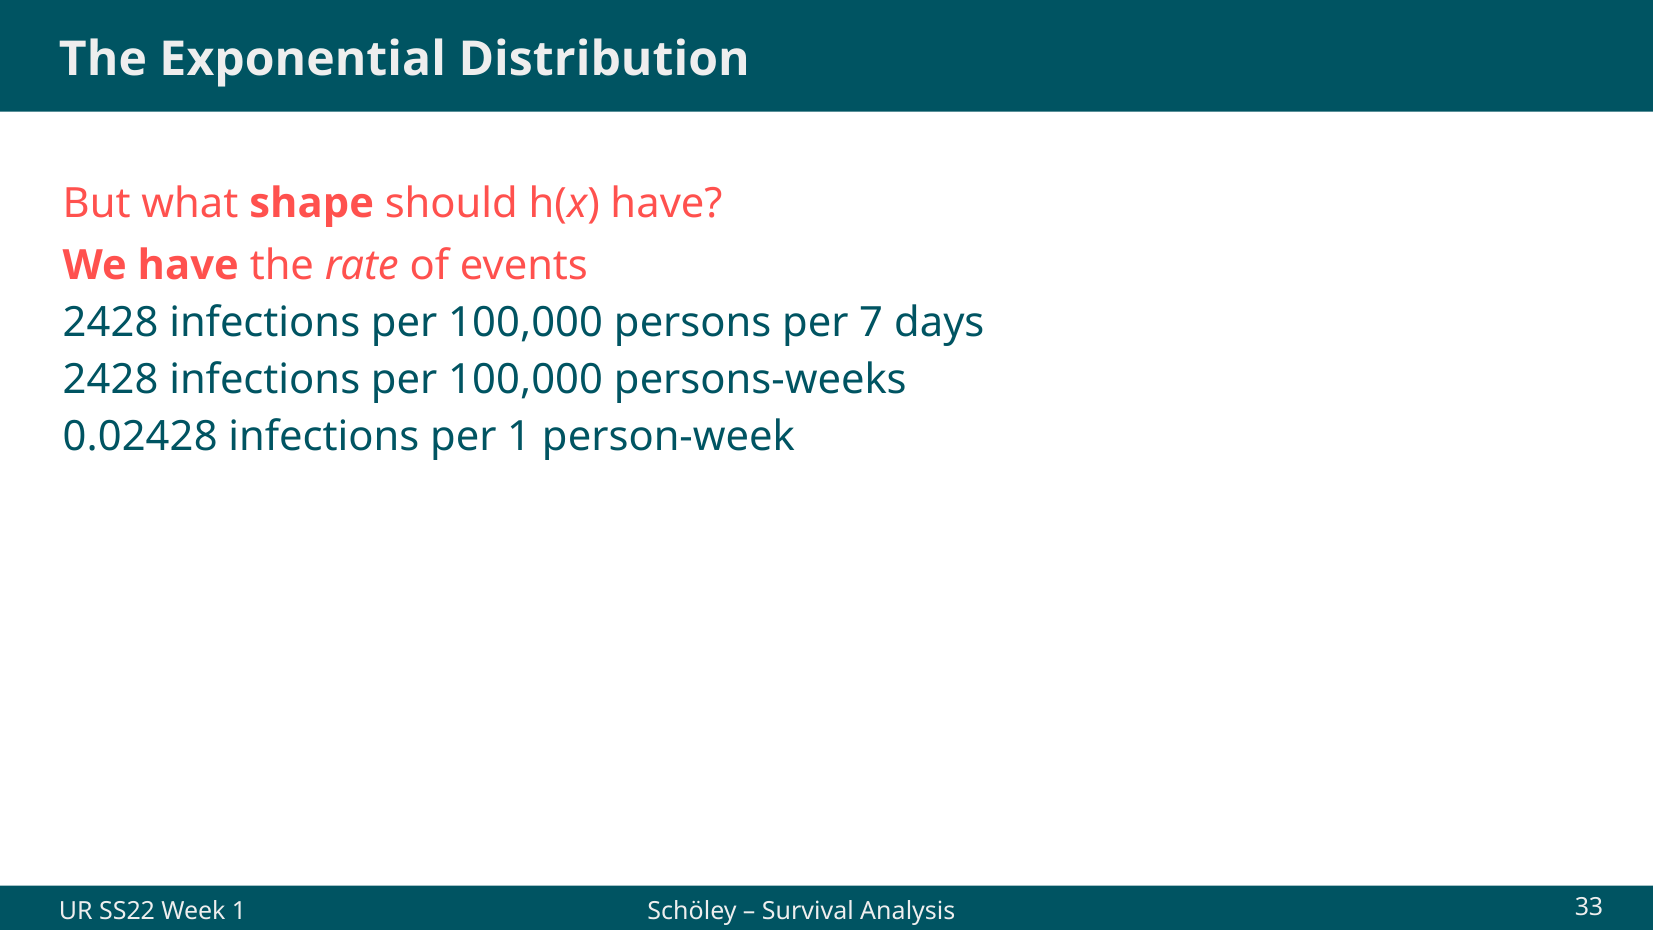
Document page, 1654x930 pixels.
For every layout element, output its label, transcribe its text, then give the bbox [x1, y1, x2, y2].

text_box But what shape should h(x) have? [48, 165, 926, 227]
text_box We have the rate of events 2428 infections per 100,000 persons per 7 days 2428 infections per 100,000 persons-weeks 0.02428 infections per 1 person-week [48, 227, 957, 487]
title The Exponential Distribution [58, 0, 1594, 117]
